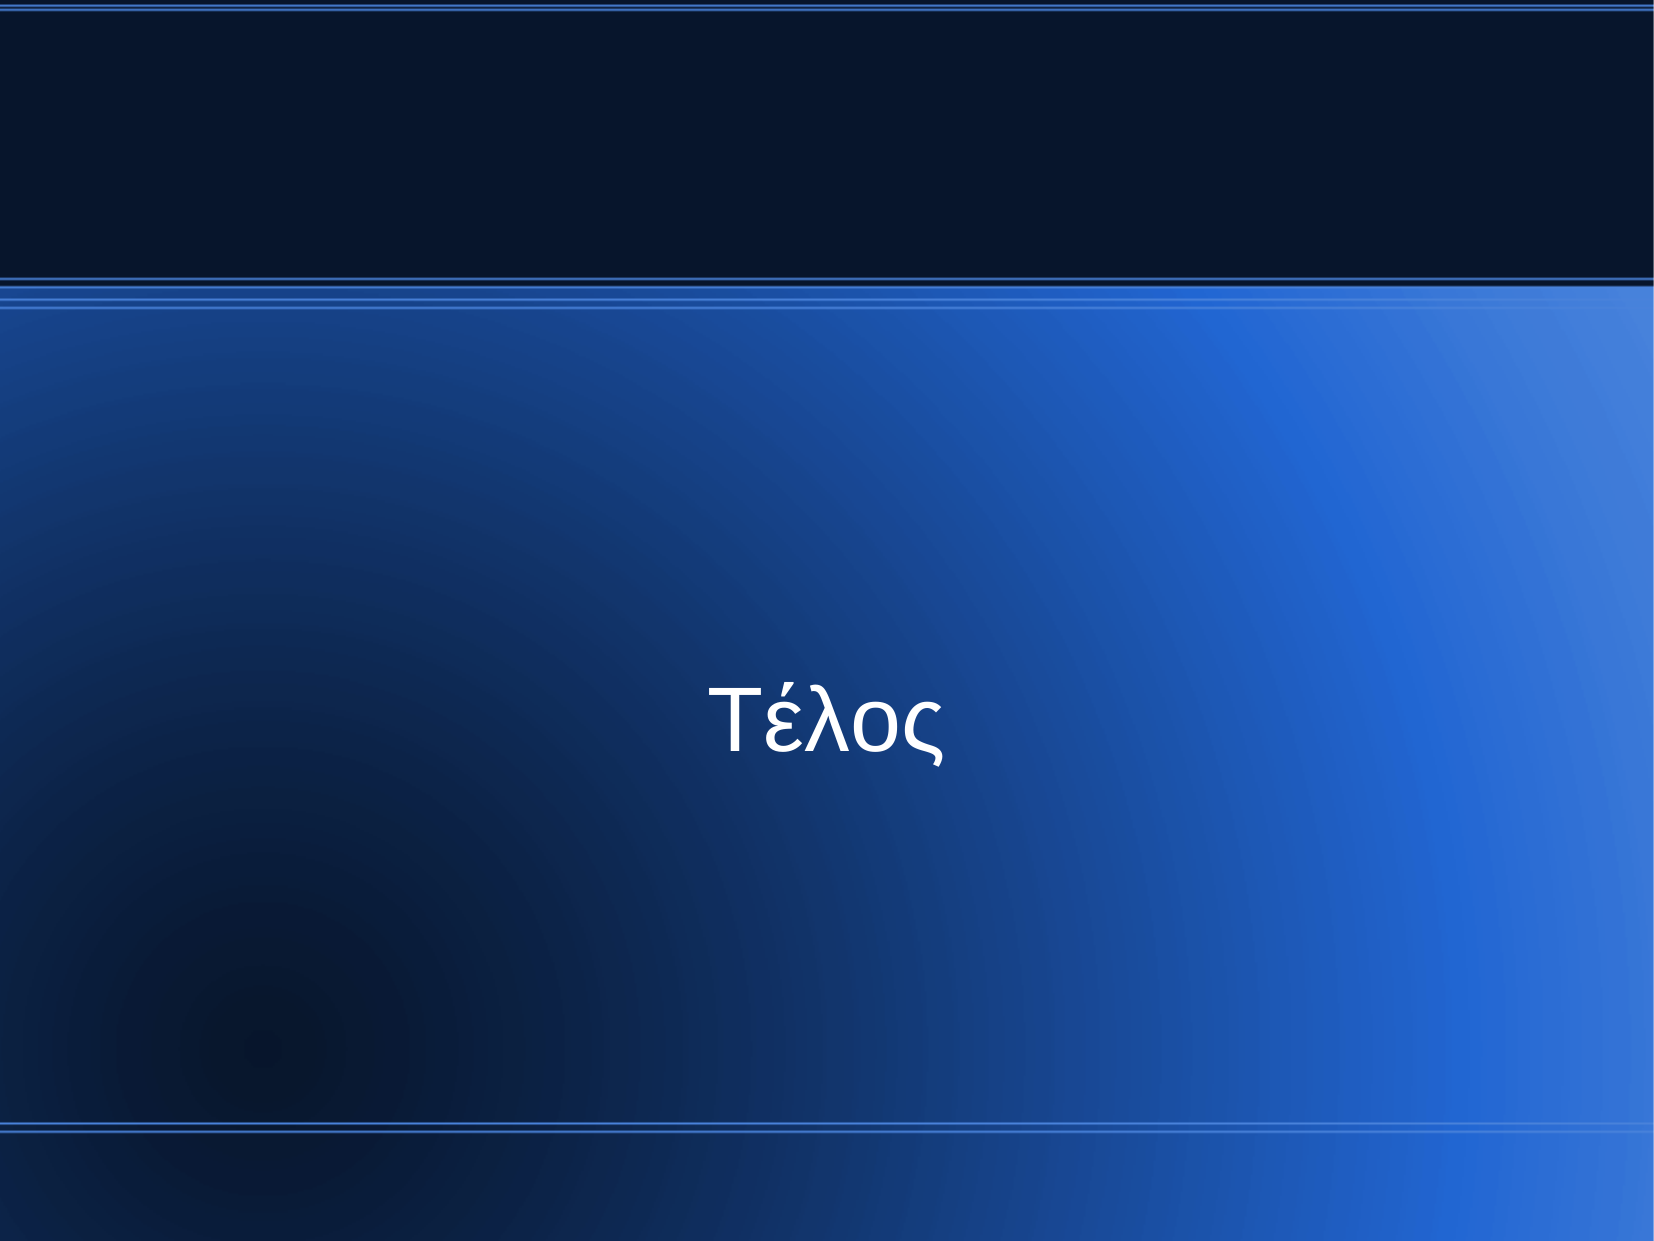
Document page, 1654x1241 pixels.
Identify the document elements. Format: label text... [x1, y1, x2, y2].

list Τέλος [82, 355, 1571, 1174]
picture [0, 0, 1654, 1241]
